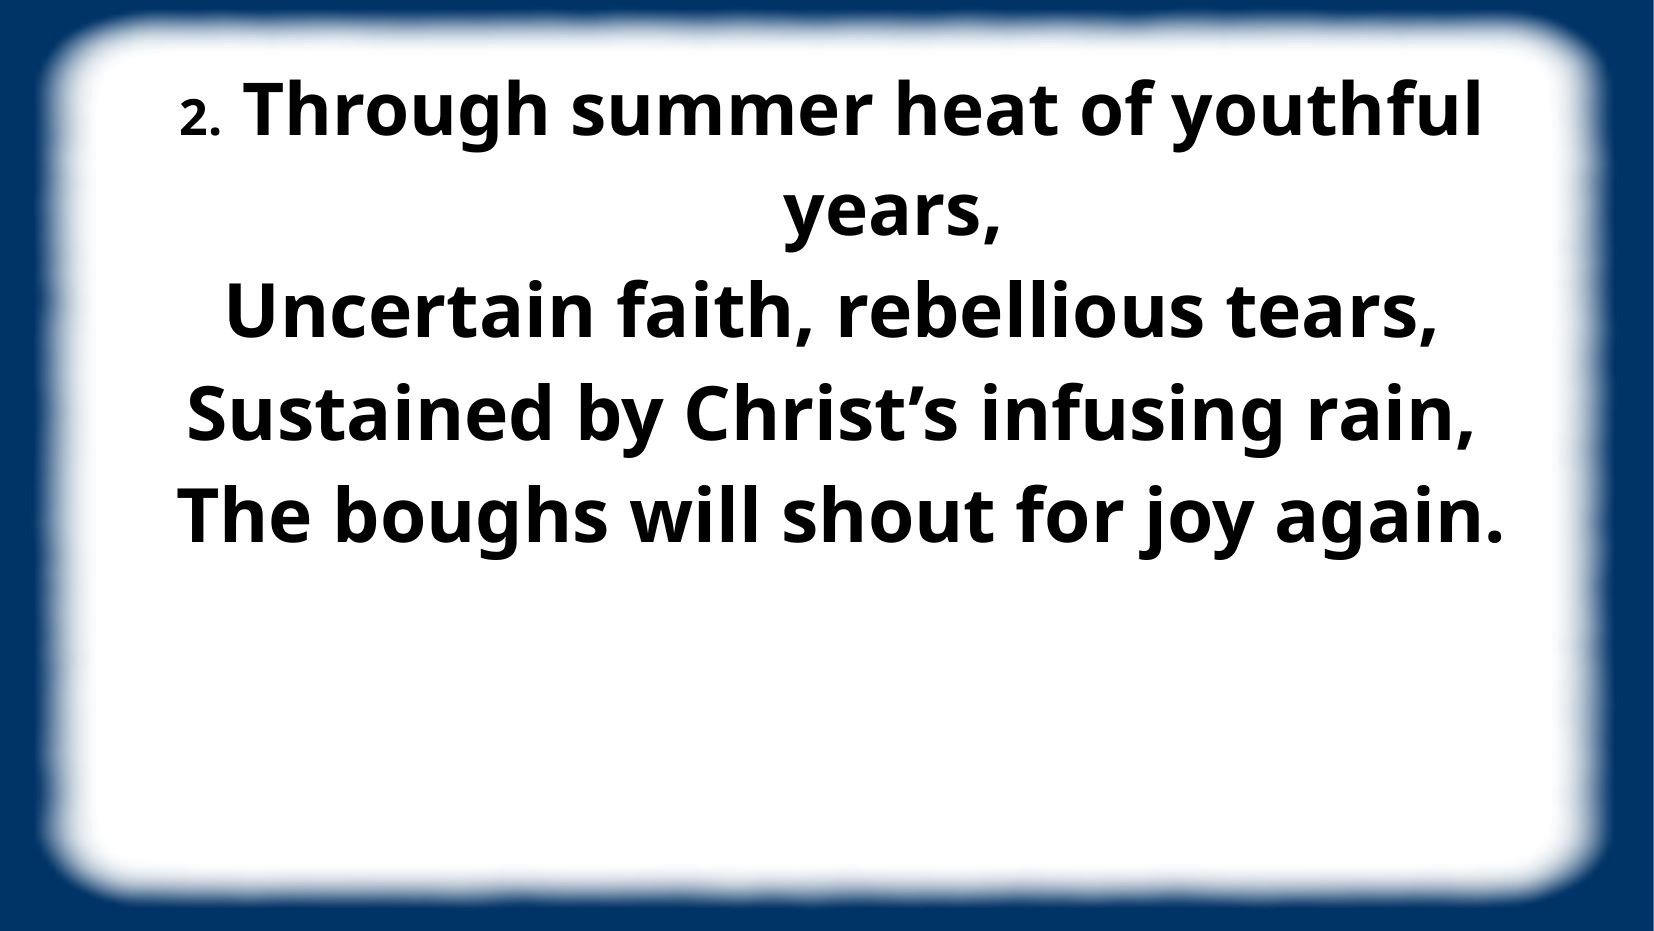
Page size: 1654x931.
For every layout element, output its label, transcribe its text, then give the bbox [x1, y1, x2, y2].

text_box 2. Through summer heat of youthful years, Uncertain faith, rebellious tears, Sustained by Christ’s infusing rain, The boughs will shout for joy again. [75, 48, 1591, 481]
picture [0, 0, 1654, 931]
